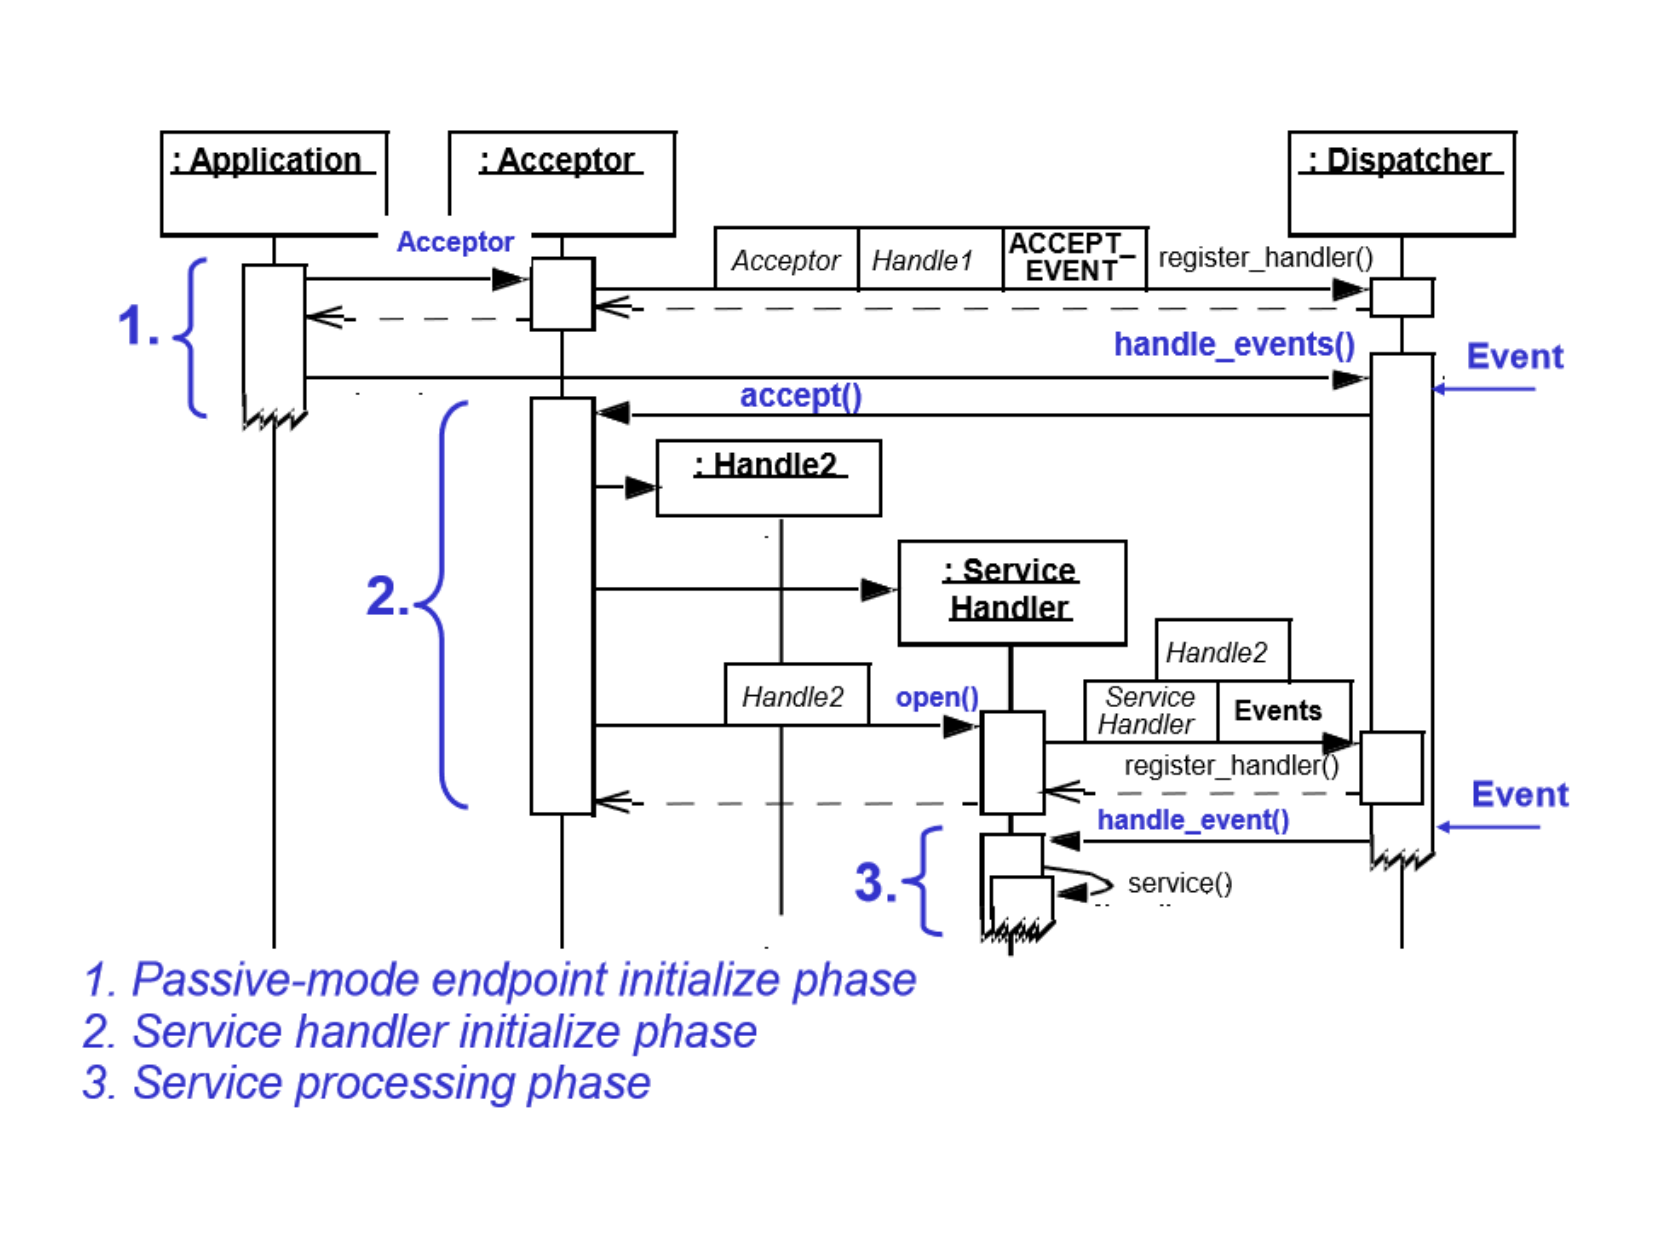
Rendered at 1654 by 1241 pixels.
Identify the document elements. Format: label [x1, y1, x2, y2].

picture [82, 124, 1571, 1111]
